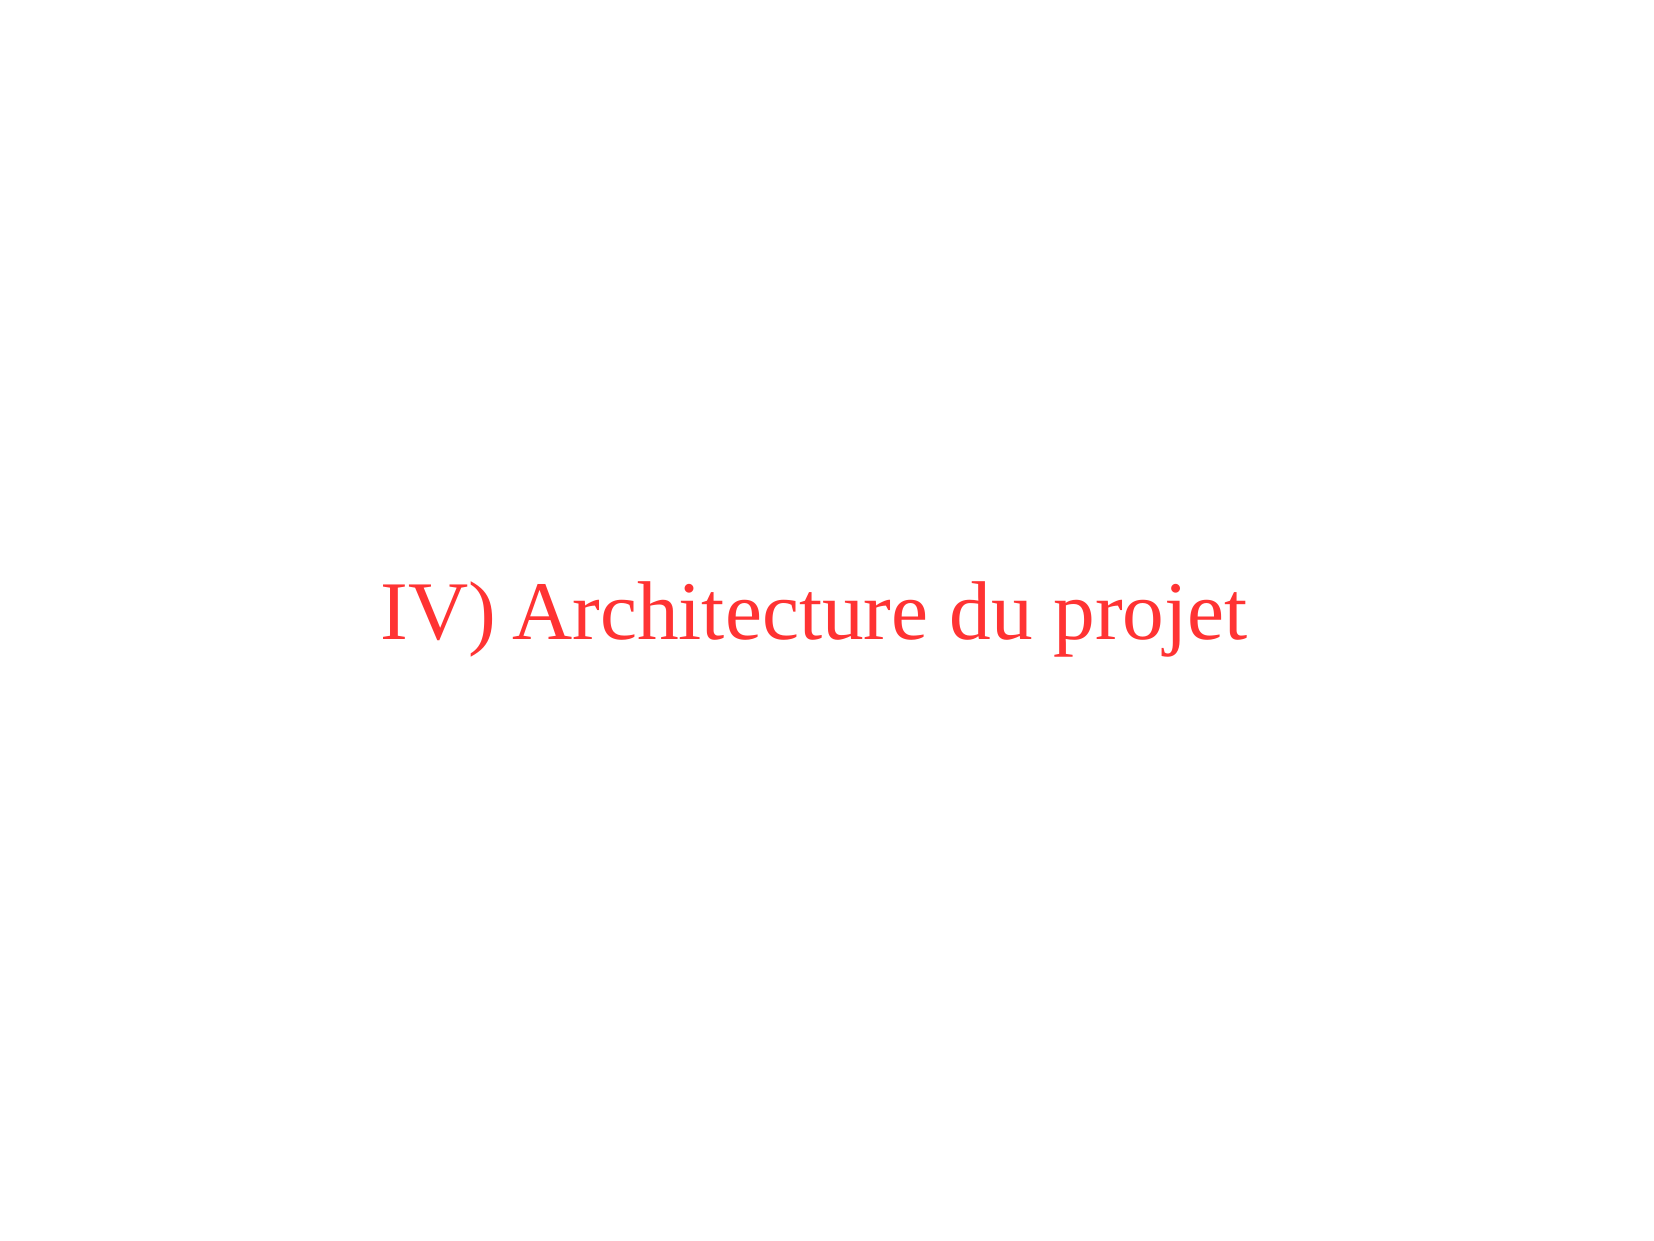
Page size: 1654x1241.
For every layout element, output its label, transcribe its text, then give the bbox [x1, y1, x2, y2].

title IV) Architecture du projet [70, 507, 1559, 715]
